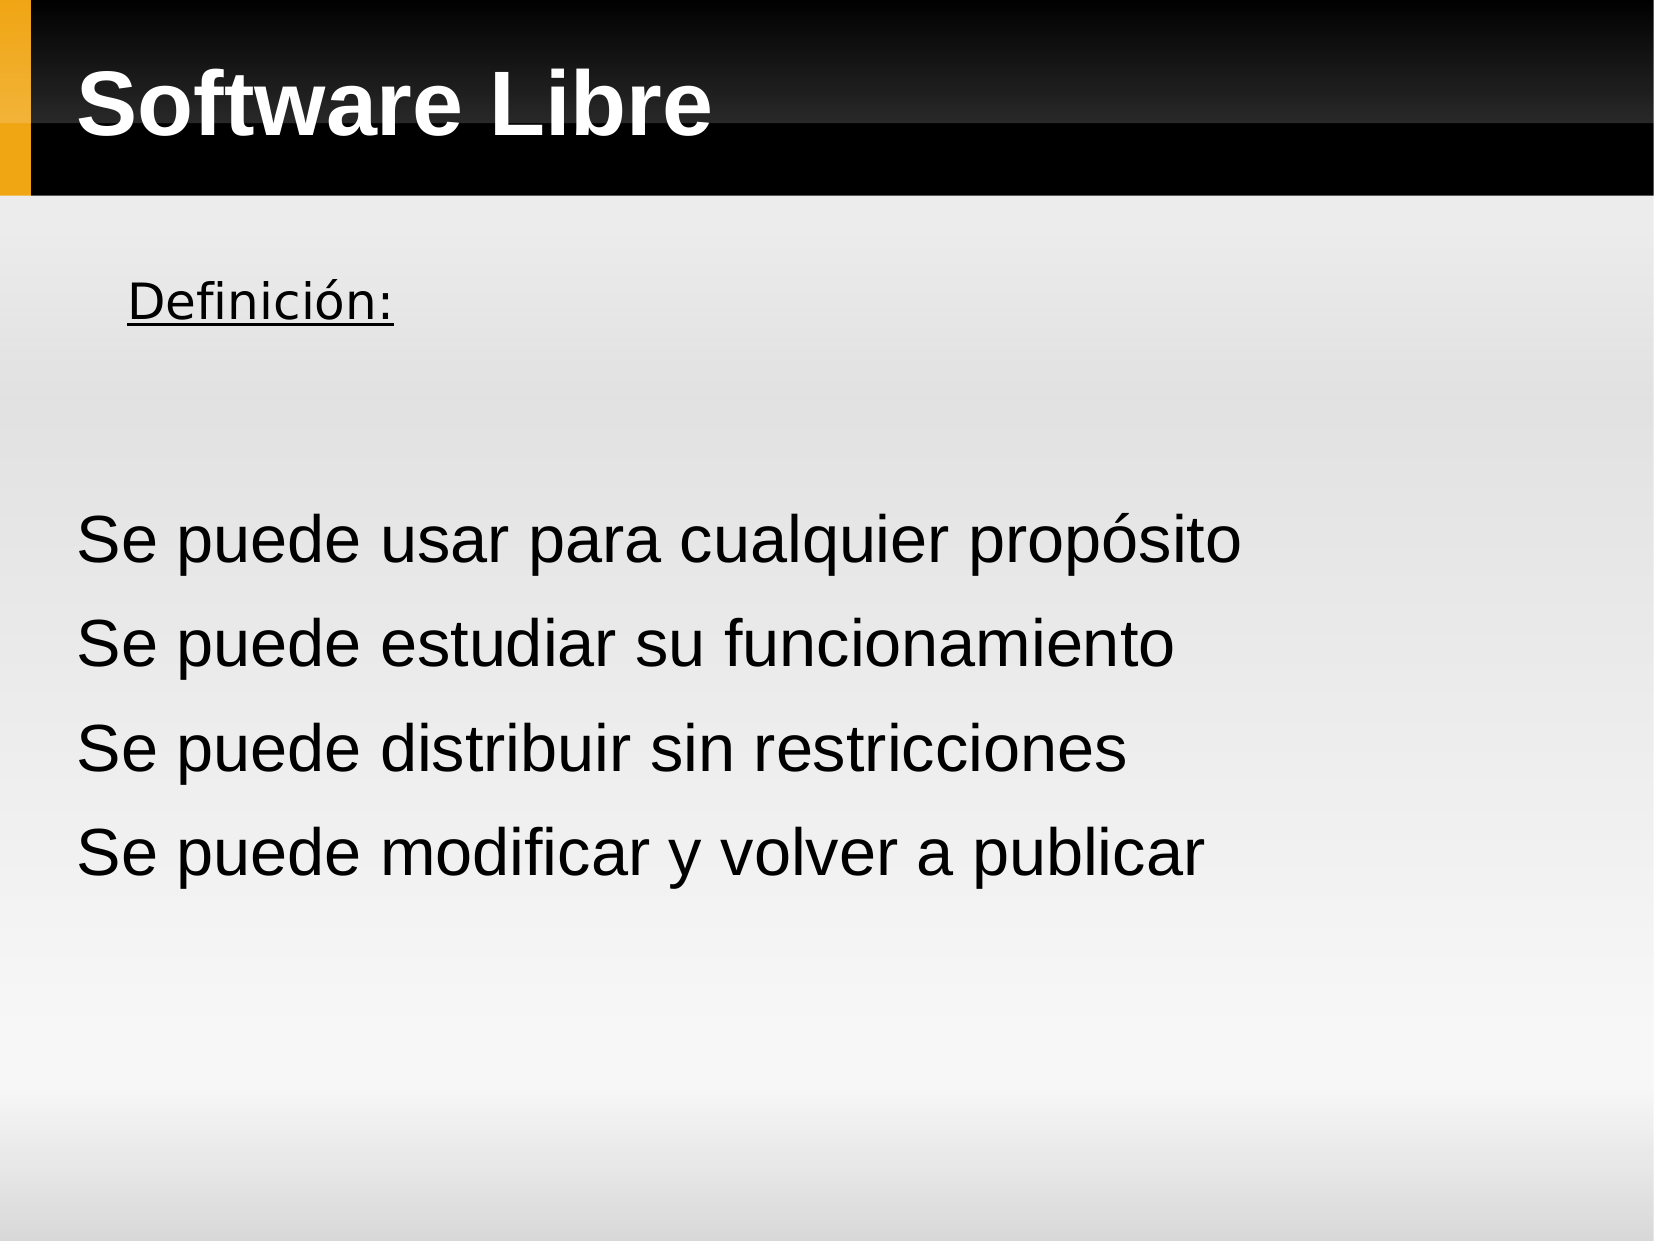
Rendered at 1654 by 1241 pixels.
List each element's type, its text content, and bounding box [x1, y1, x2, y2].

text_box Definición: [112, 265, 410, 339]
list Se puede usar para cualquier propósito Se puede estudiar su funcionamiento Se puede distribuir sin restricciones Se puede modificar y volver a publicar [59, 501, 1548, 945]
picture [0, 0, 1654, 1241]
title Software Libre [76, 0, 1565, 208]
